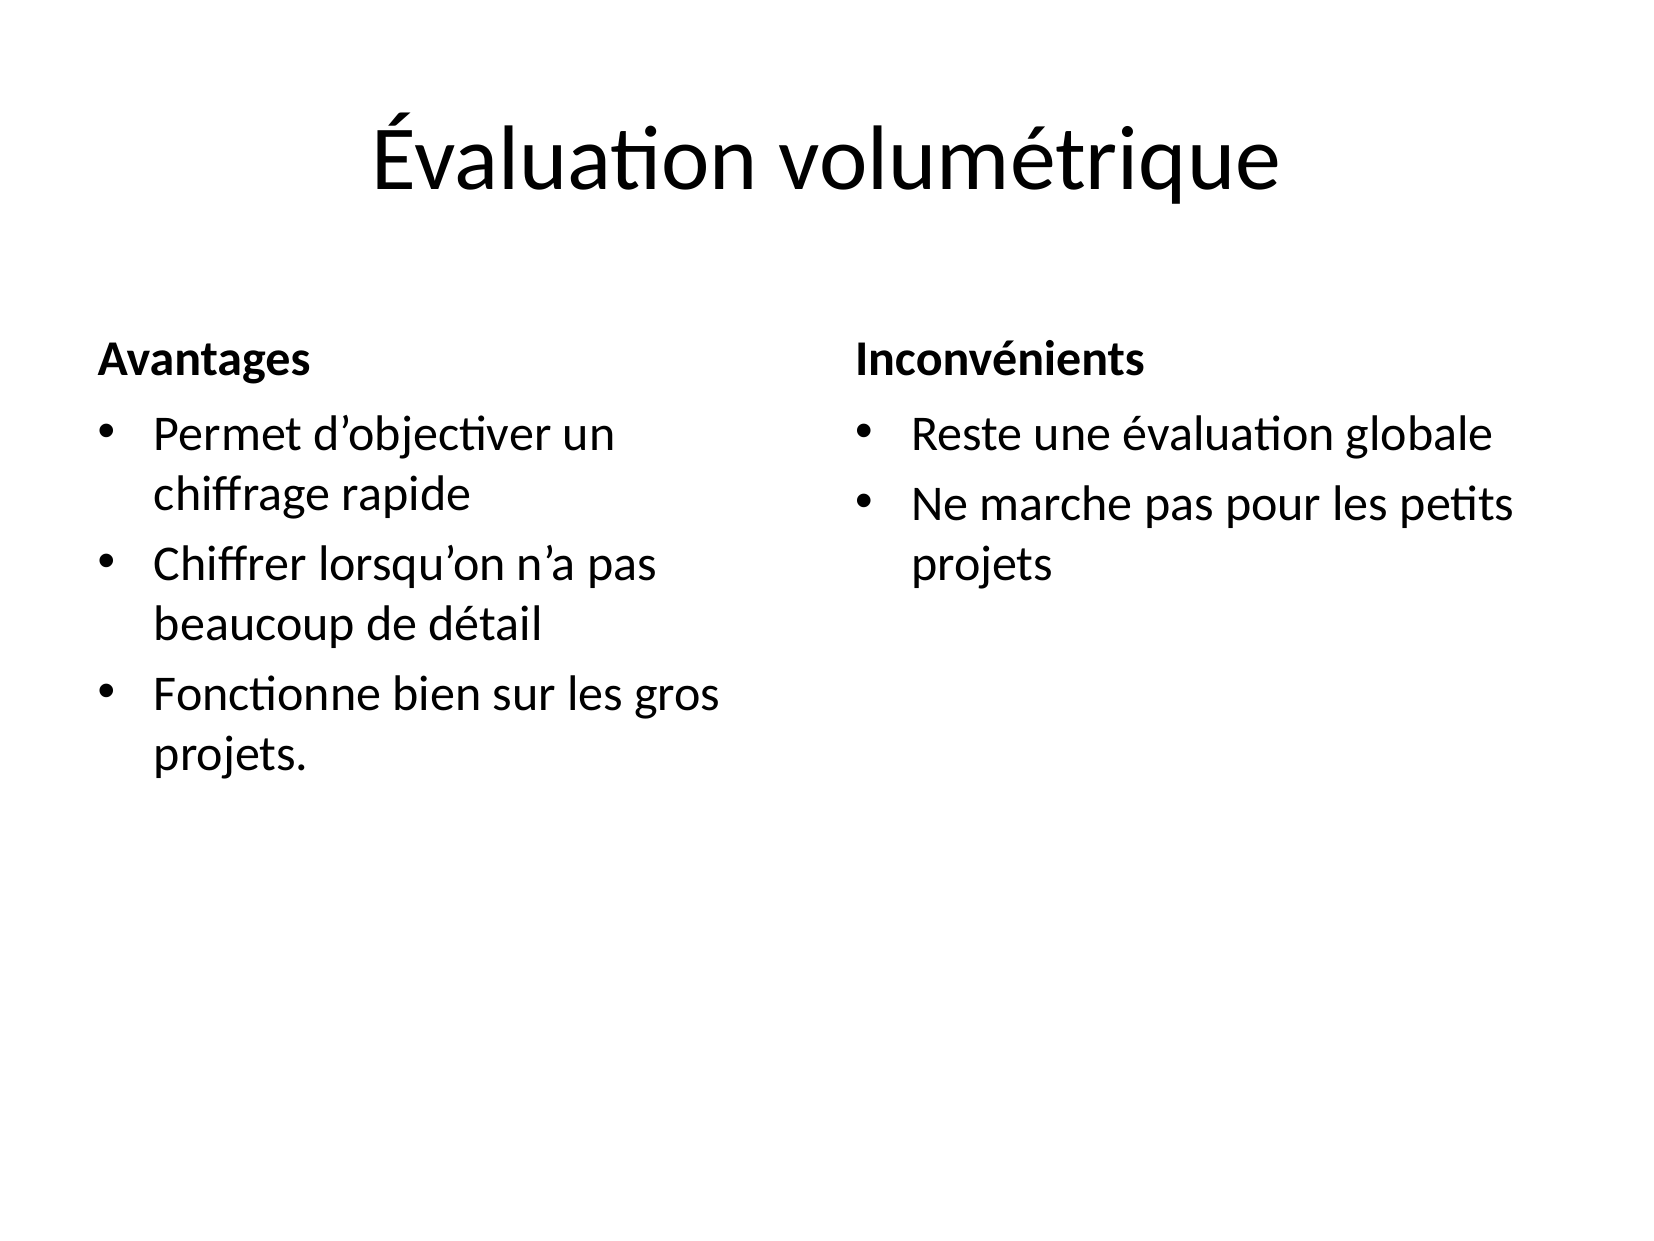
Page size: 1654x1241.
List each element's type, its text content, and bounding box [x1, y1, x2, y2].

title Évaluation volumétrique [82, 49, 1571, 257]
list Avantages [82, 277, 814, 393]
list Reste une évaluation globale Ne marche pas pour les petits projets [839, 393, 1571, 1108]
list Permet d’objectiver un chiffrage rapide Chiffrer lorsqu’on n’a pas beaucoup de détail Fonctionne bien sur les gros projets. [82, 393, 814, 1108]
list Inconvénients [839, 277, 1571, 393]
